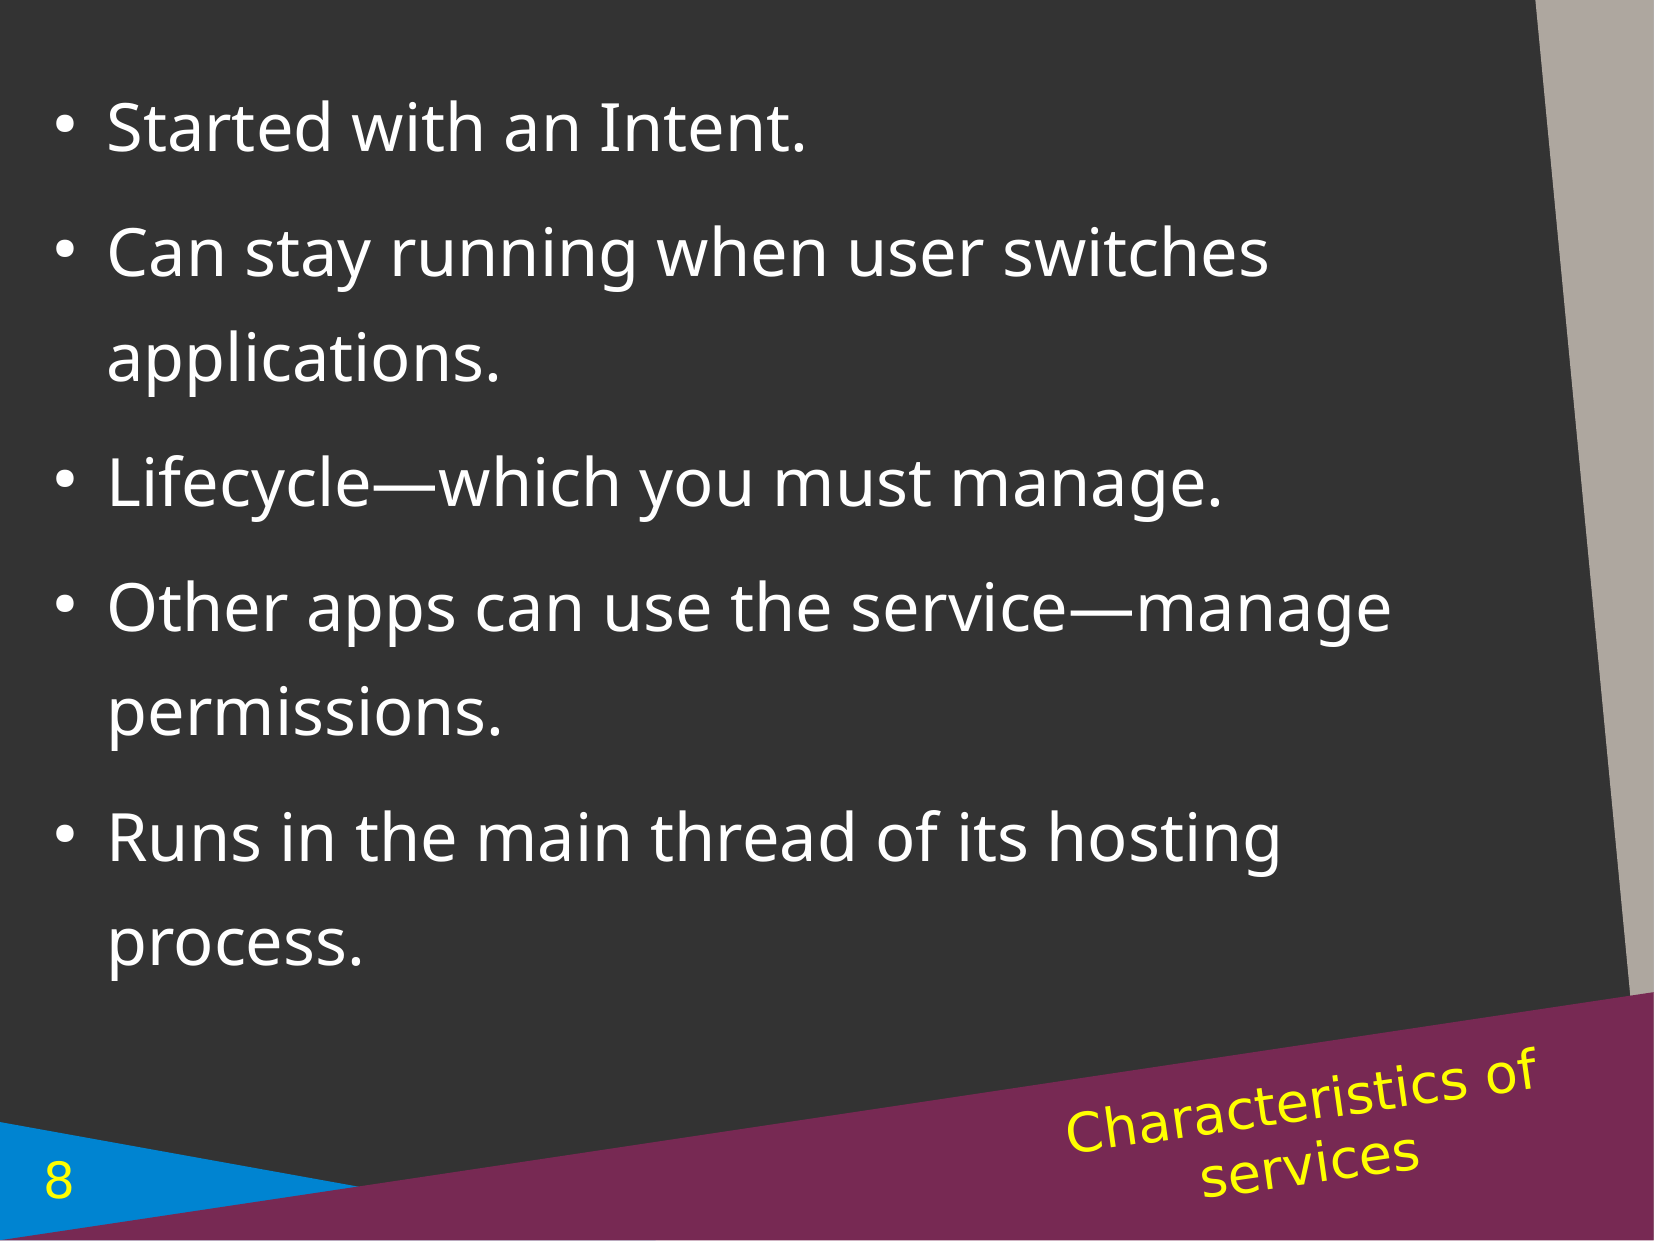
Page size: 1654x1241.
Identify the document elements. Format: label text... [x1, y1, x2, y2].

list Started with an Intent. Can stay running when user switches applications. Lifecycle—which you must manage. Other apps can use the service—manage permissions. Runs in the main thread of its hosting process. [35, 59, 1524, 993]
title Characteristics of services [956, 995, 1654, 1241]
